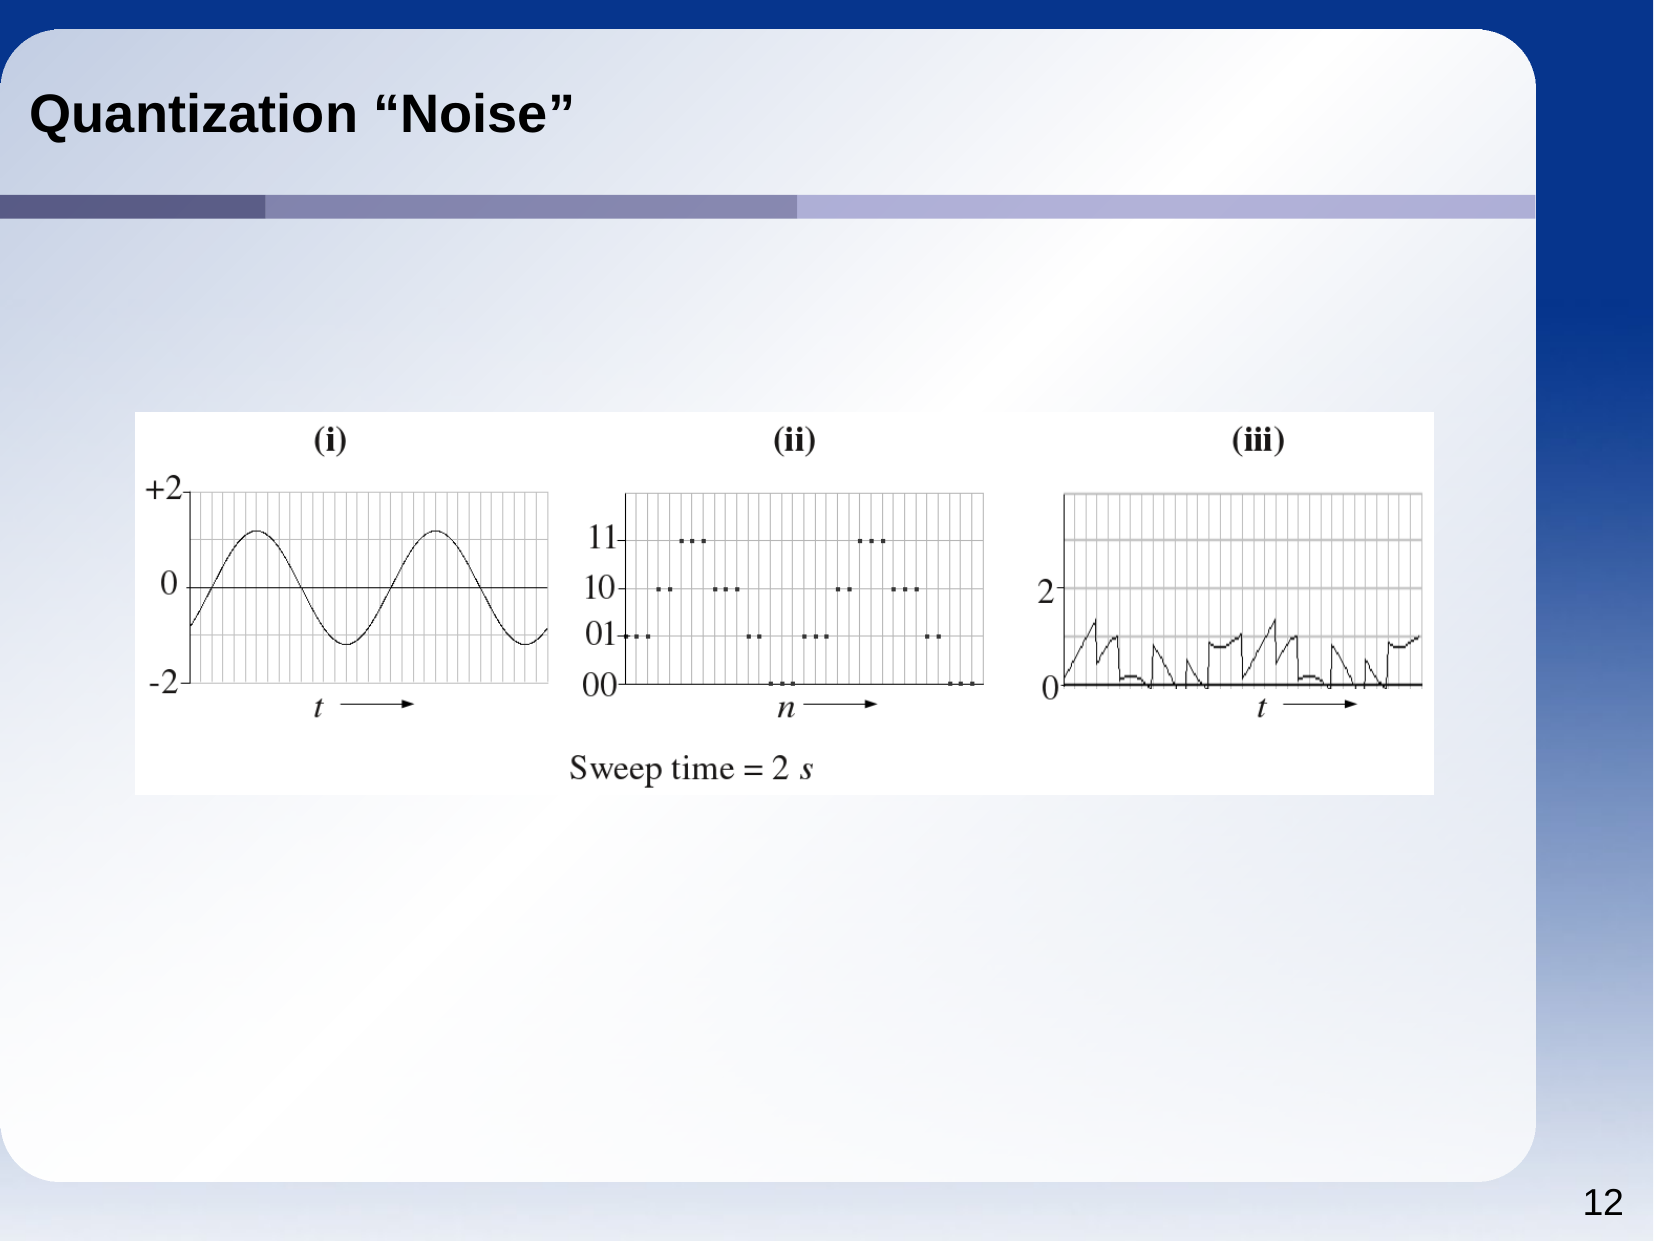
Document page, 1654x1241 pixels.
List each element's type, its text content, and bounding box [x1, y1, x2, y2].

picture [0, 0, 1654, 1241]
title Quantization “Noise” [29, 49, 1506, 178]
picture [135, 412, 1435, 796]
